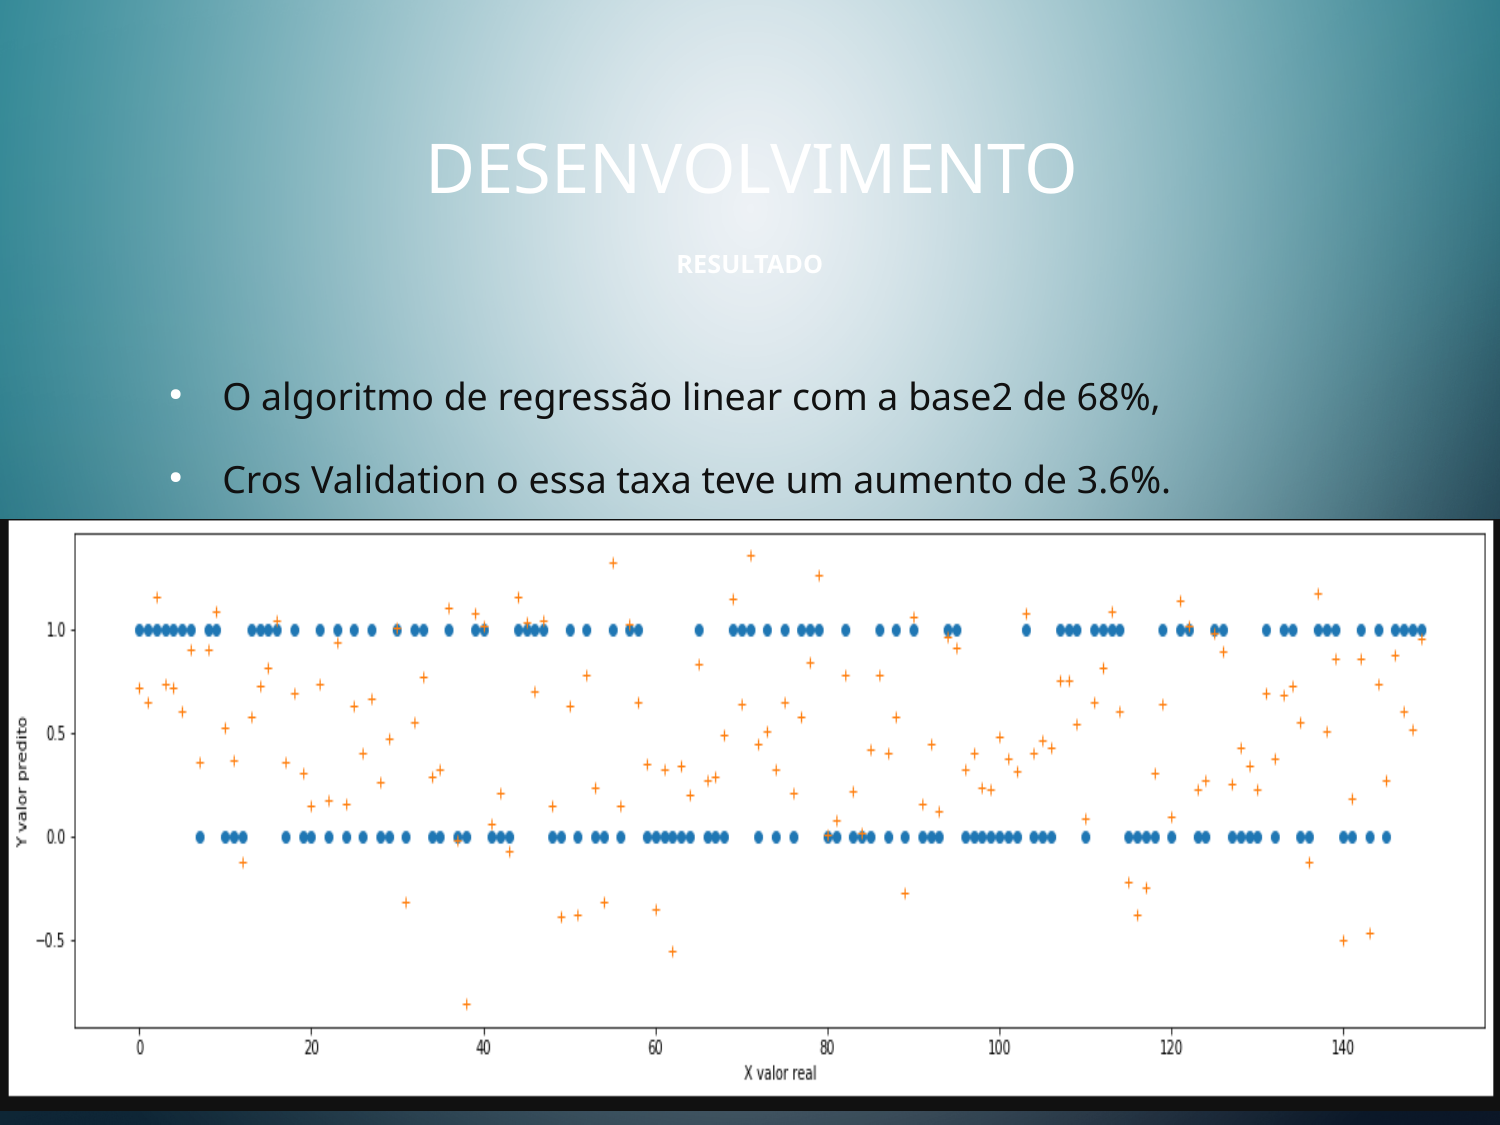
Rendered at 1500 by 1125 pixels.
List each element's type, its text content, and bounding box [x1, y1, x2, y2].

list O algoritmo de regressão linear com a base2 de 68%, Cros Validation o essa taxa teve um aumento de 3.6%. [151, 364, 1371, 519]
picture [0, 0, 1500, 1125]
title Desenvolvimento [151, 106, 1371, 237]
title Resultado [140, 216, 1360, 317]
